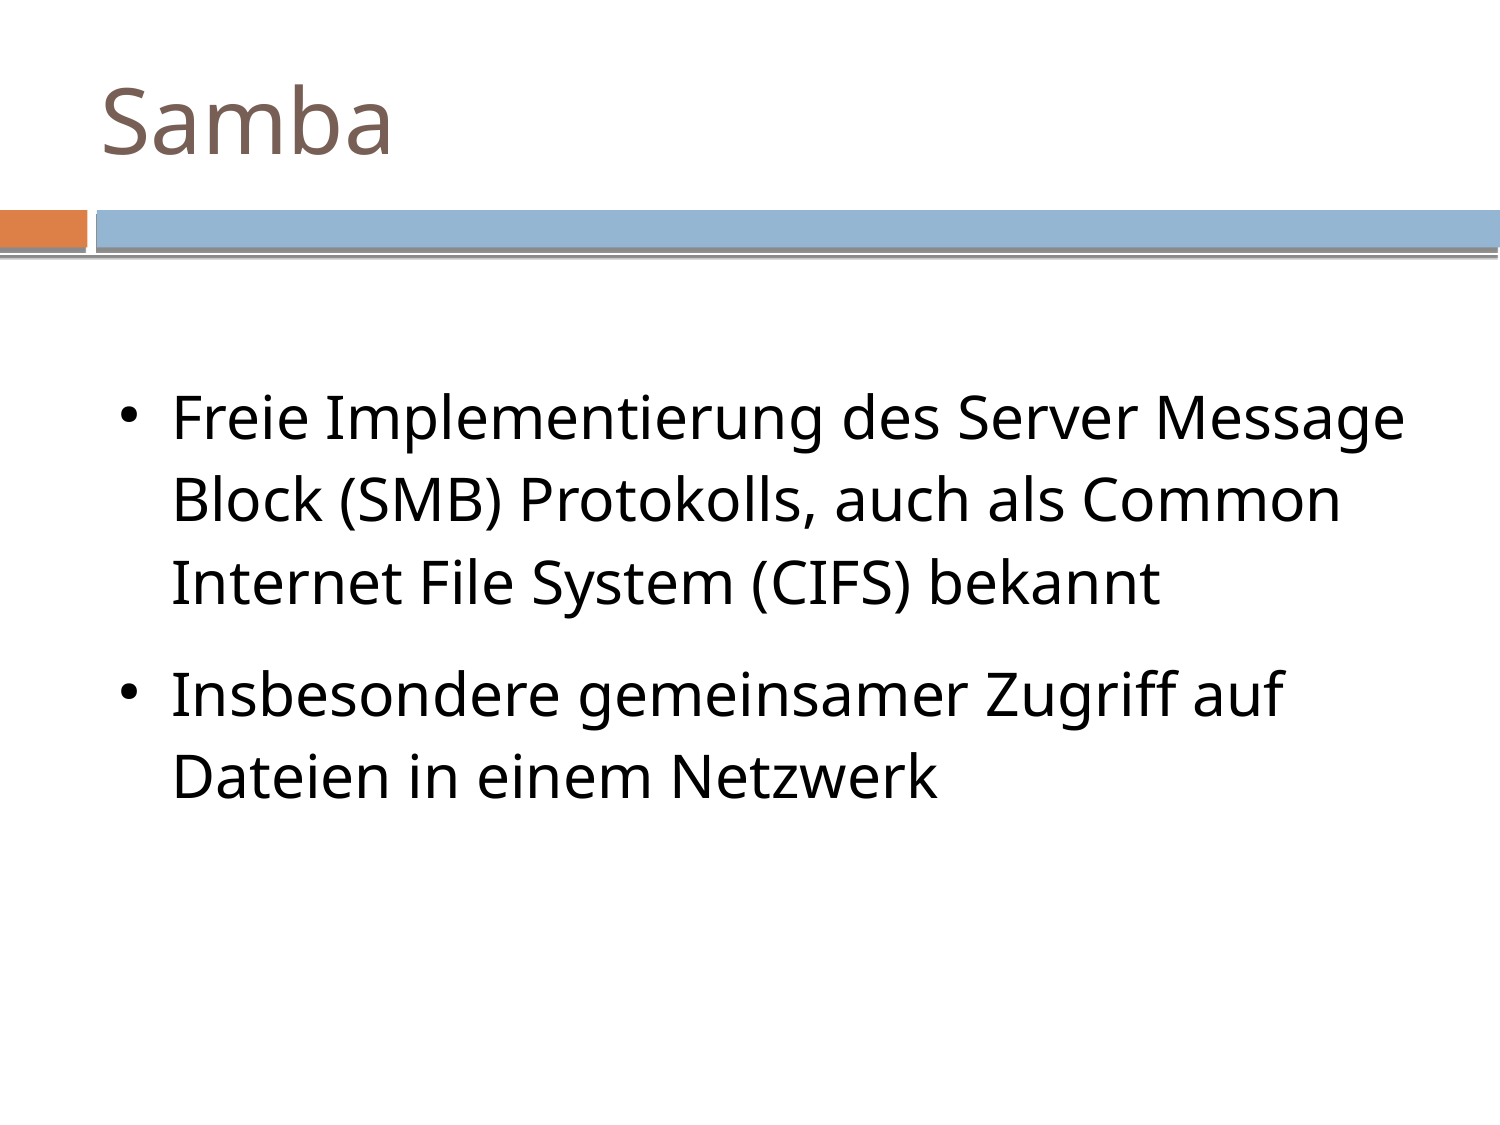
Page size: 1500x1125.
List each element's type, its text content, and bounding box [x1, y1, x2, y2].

title Samba [100, 37, 1438, 200]
list Freie Implementierung des Server Message Block (SMB) Protokolls, auch als Common Internet File System (CIFS) bekannt Insbesondere gemeinsamer Zugriff auf Dateien in einem Netzwerk [100, 262, 1439, 1001]
